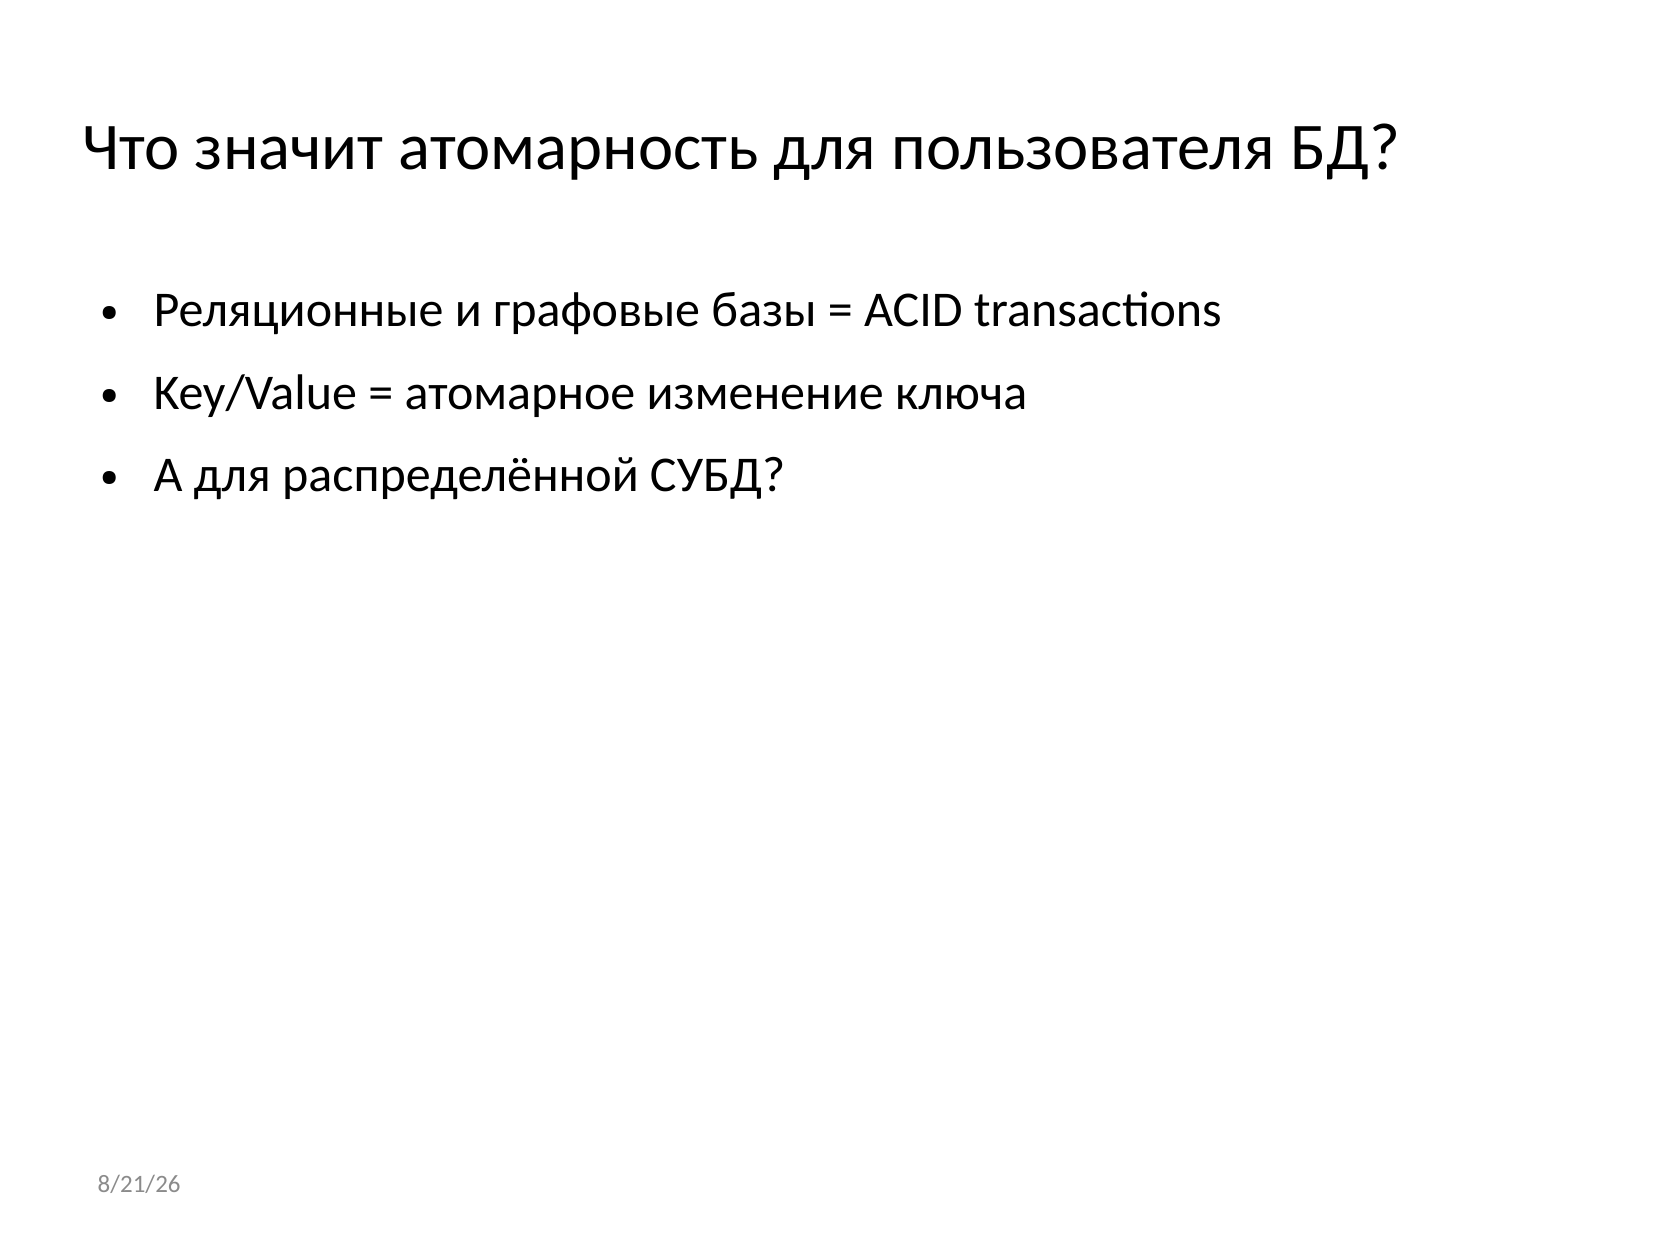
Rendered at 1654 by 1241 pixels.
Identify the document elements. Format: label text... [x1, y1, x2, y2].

title Что значит атомарность для пользователя БД? [82, 49, 1571, 257]
list Реляционные и графовые базы = ACID transactions Key/Value = атомарное изменение ключа А для распределённой СУБД? [82, 289, 1571, 1108]
